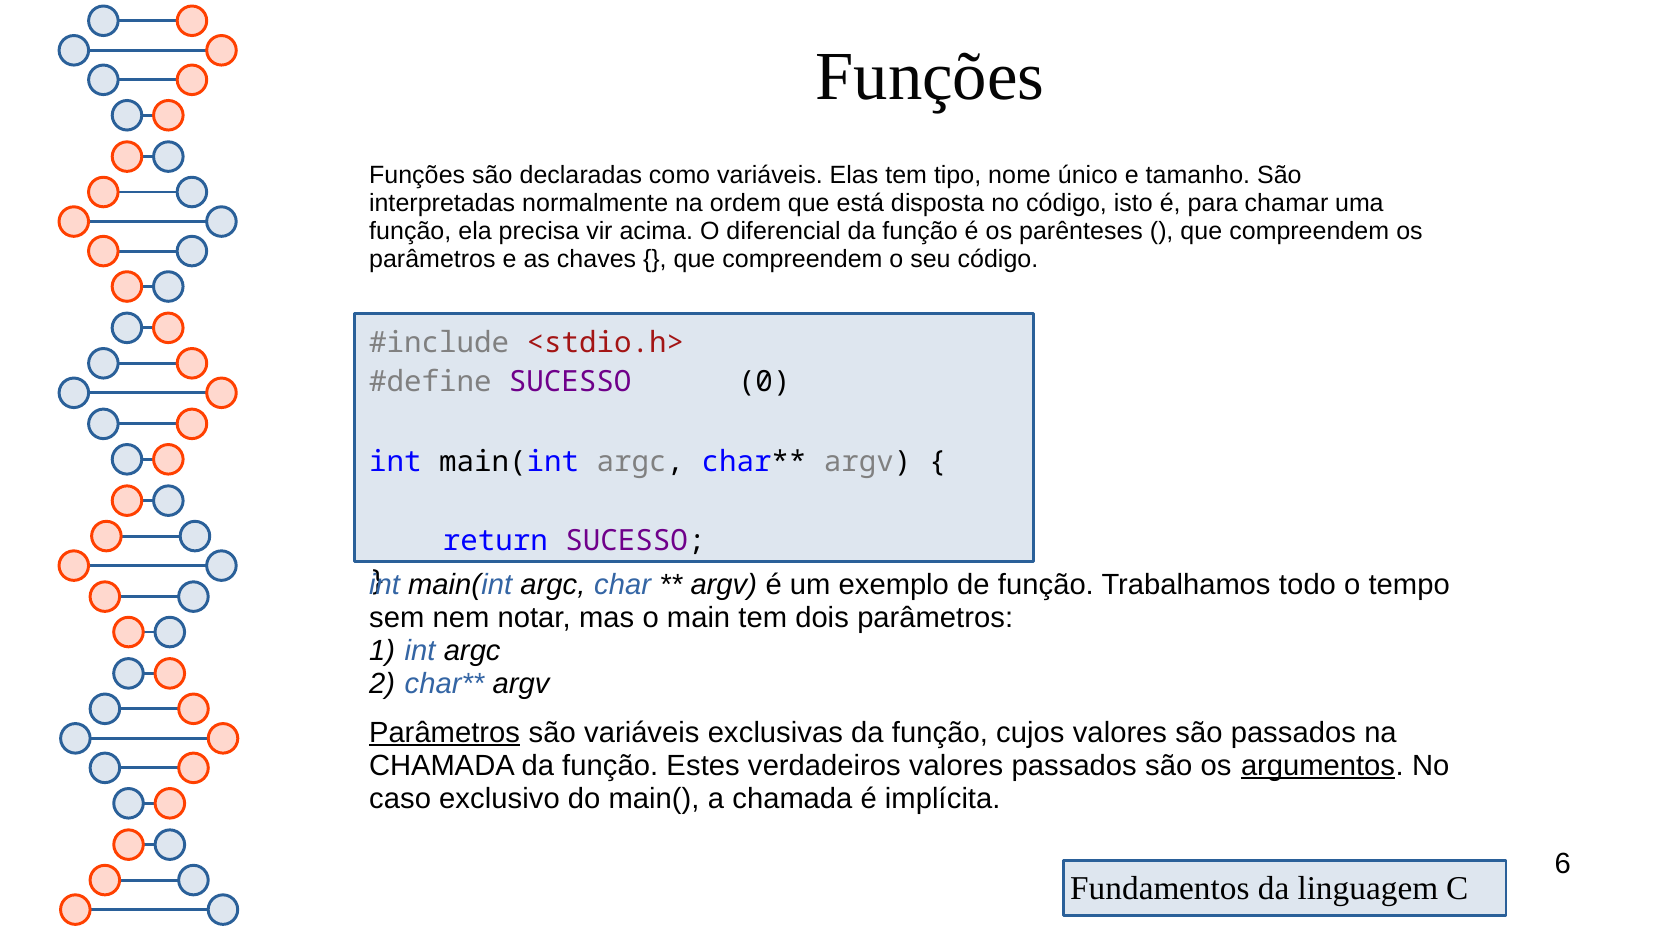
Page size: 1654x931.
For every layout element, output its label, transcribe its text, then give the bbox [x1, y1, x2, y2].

text_box Funções são declaradas como variáveis. Elas tem tipo, nome único e tamanho. São interpretadas normalmente na ordem que está disposta no código, isto é, para chamar uma função, ela precisa vir acima. O diferencial da função é os parênteses (), que compreendem os parâmetros e as chaves {}, que compreendem o seu código. [354, 153, 1447, 281]
text_box [1004, 313, 1034, 561]
text_box int main(int argc, char ** argv) é um exemplo de função. Trabalhamos todo o tempo sem nem notar, mas o main tem dois parâmetros: int argc char** argv [354, 561, 1477, 708]
text_box Fundamentos da linguagem C [1063, 850, 1477, 925]
text_box [1477, 860, 1507, 916]
text_box #include <stdio.h> #define SUCESSO (0) int main(int argc, char** argv) { return SUCESSO; } [354, 313, 1004, 561]
text_box Parâmetros são variáveis exclusivas da função, cujos valores são passados na CHAMADA da função. Estes verdadeiros valores passados são os argumentos. No caso exclusivo do main(), a chamada é implícita. [354, 708, 1477, 827]
title Funções [265, 0, 1595, 154]
